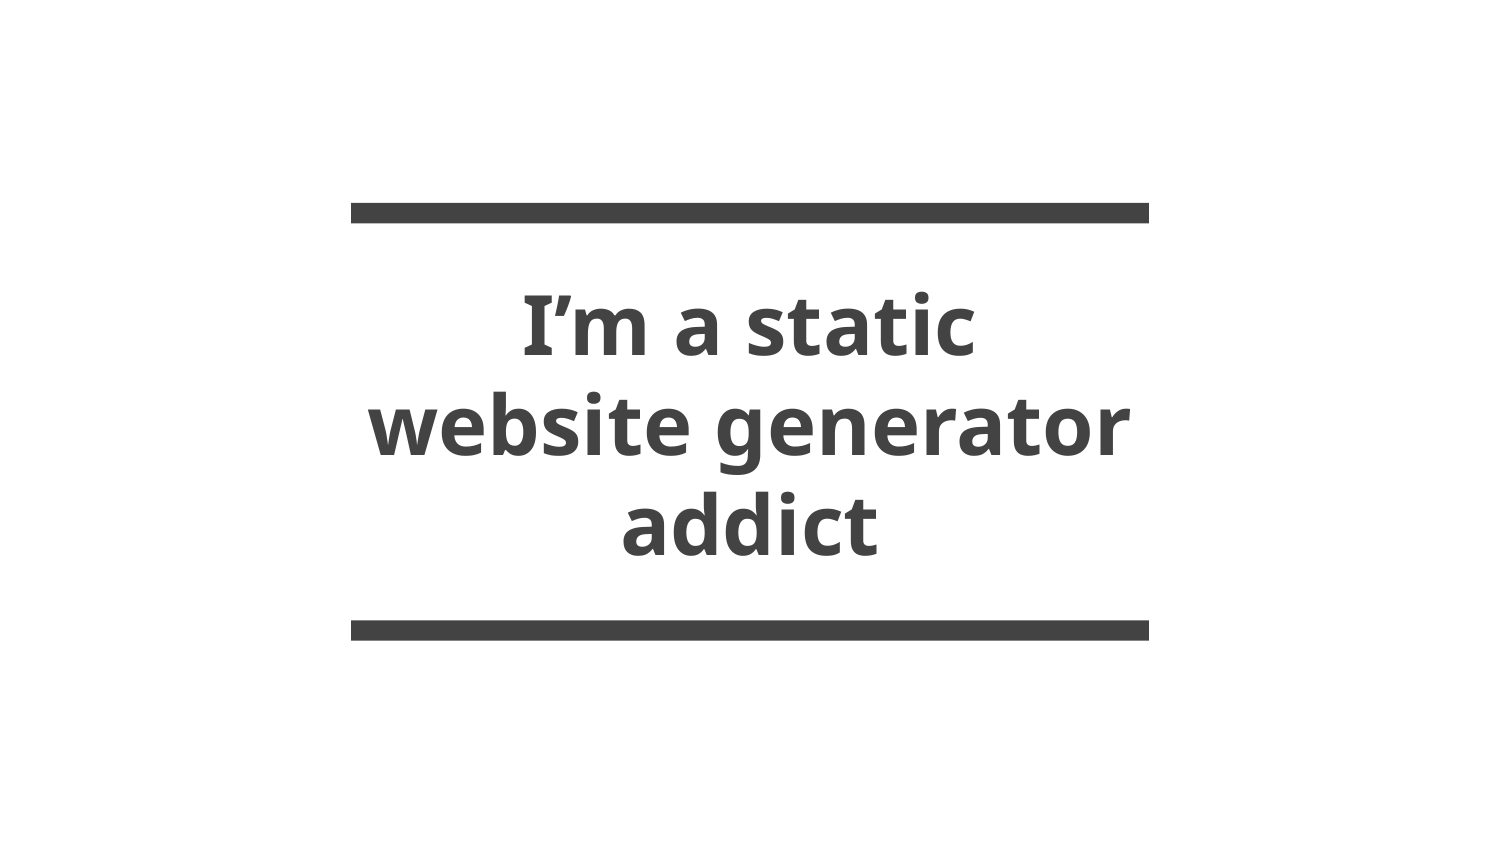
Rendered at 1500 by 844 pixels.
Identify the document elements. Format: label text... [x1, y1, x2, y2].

title I’m a static website generator addict [351, 267, 1149, 577]
